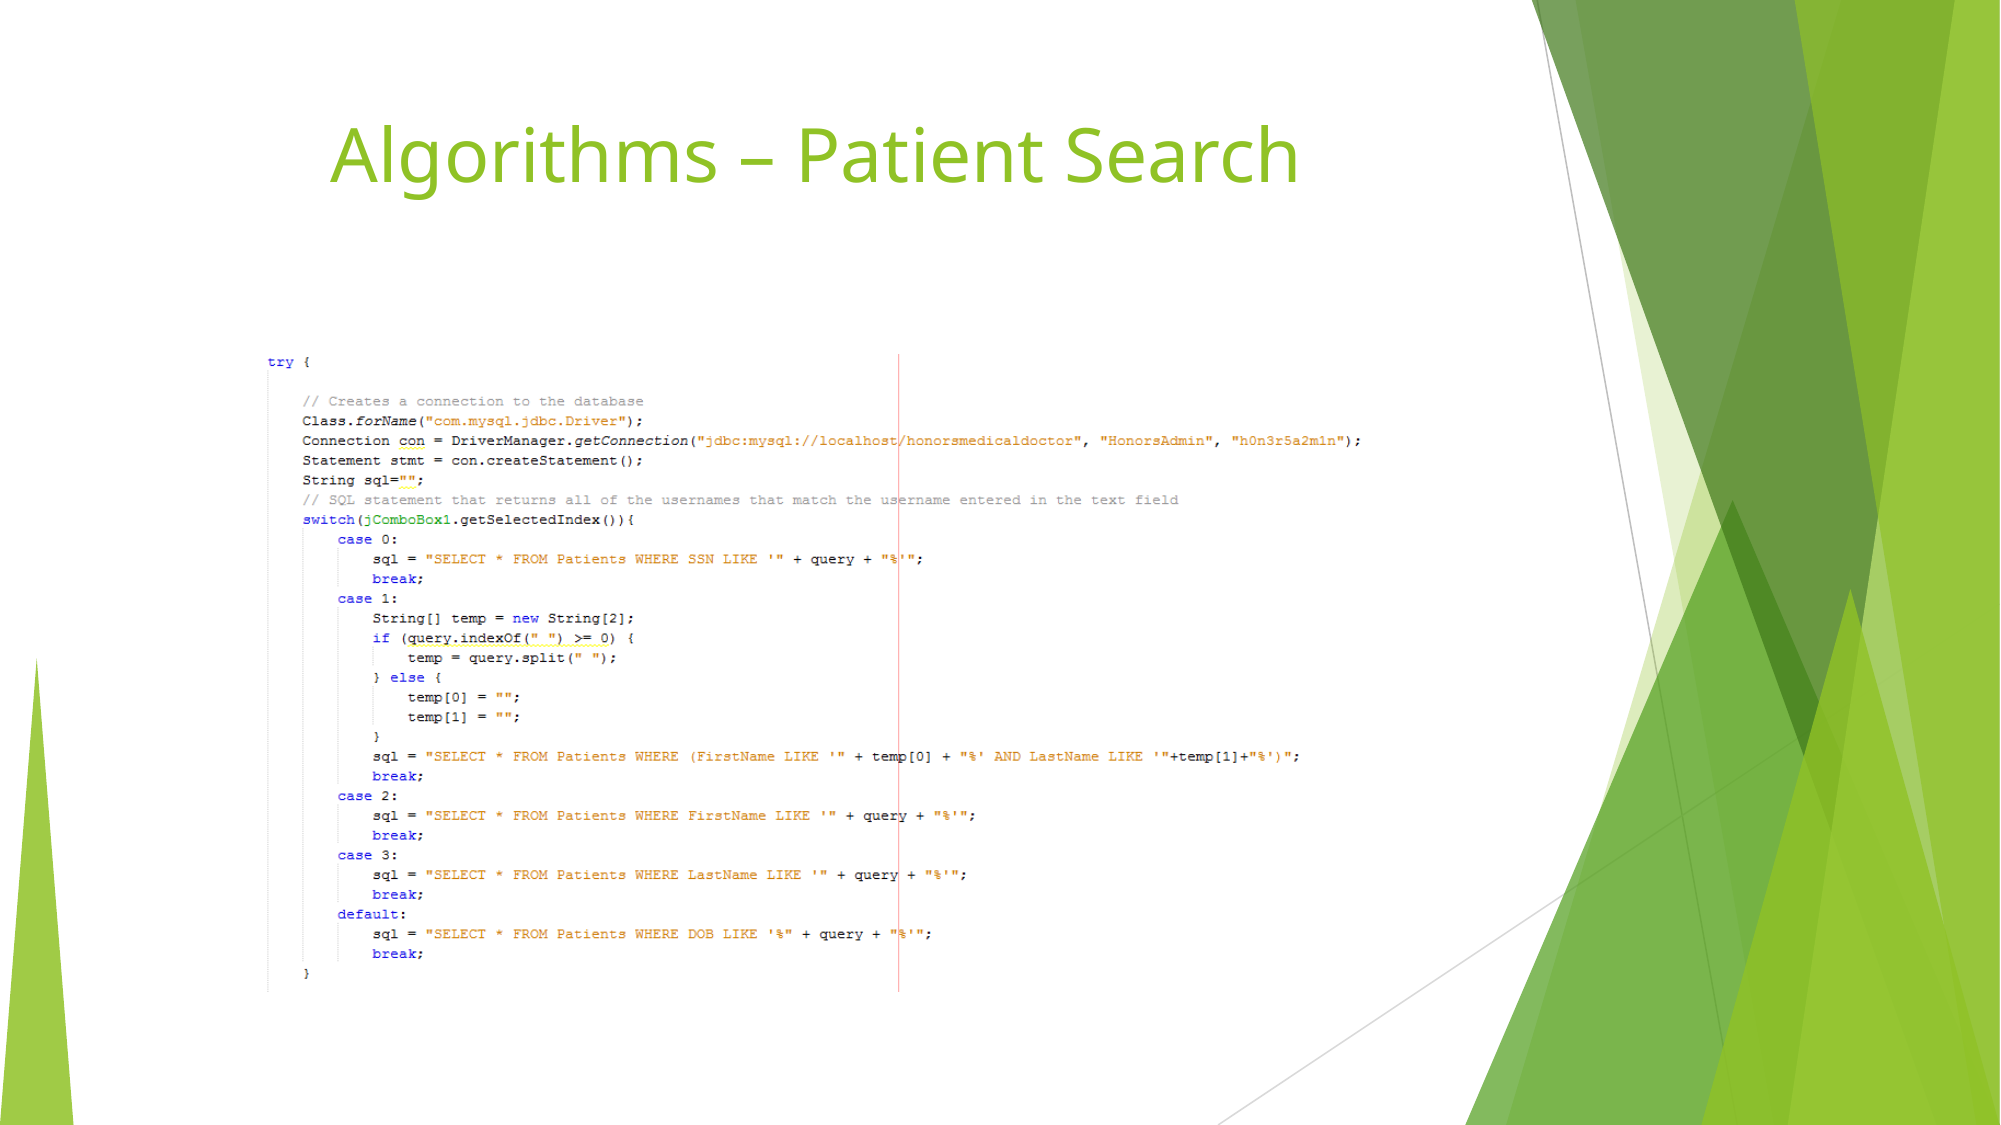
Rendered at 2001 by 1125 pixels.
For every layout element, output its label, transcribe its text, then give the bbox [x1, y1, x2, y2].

title Algorithms – Patient Search [111, 99, 1522, 317]
picture [263, 354, 1369, 992]
